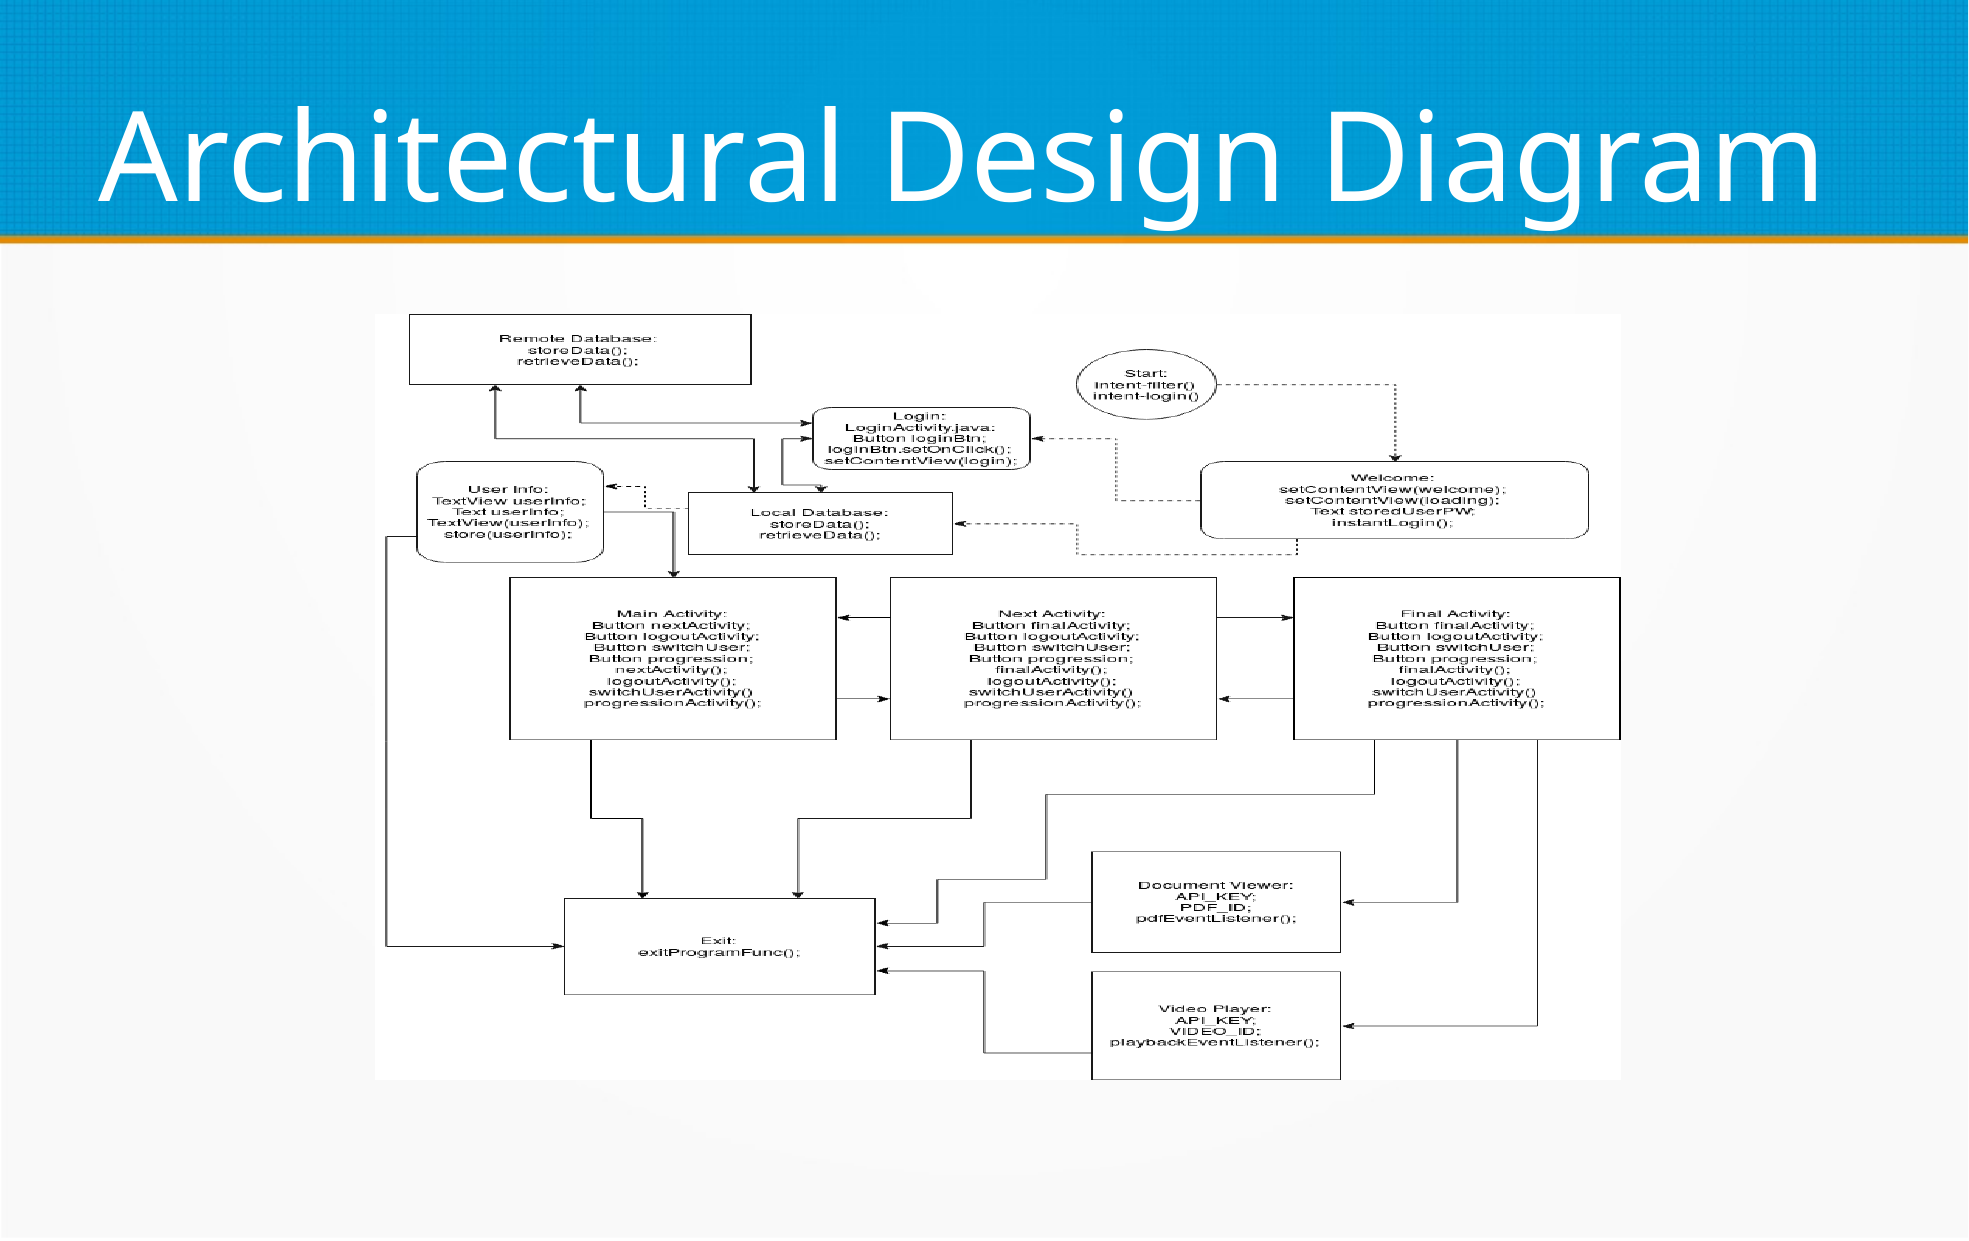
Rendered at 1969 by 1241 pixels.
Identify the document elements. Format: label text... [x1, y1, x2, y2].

title Architectural Design Diagram [98, 19, 1870, 227]
picture [0, 233, 1969, 1241]
